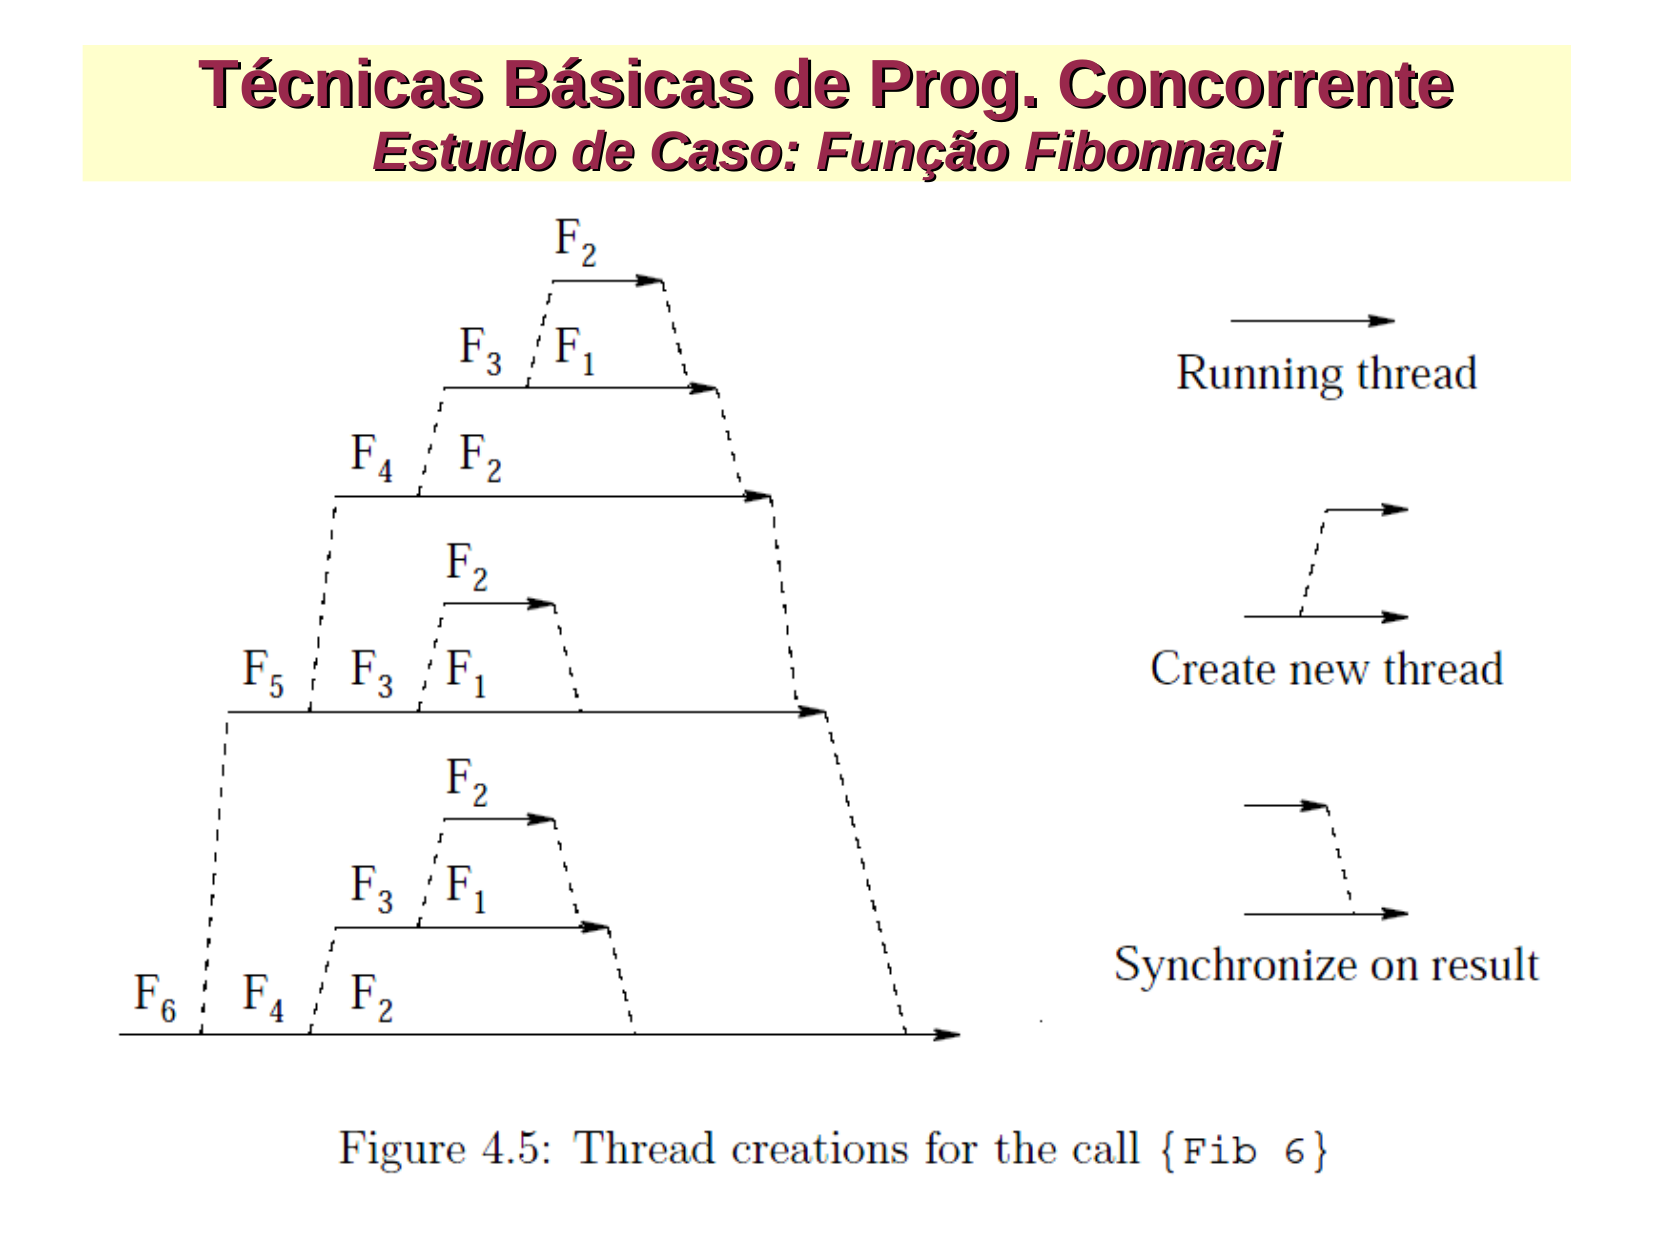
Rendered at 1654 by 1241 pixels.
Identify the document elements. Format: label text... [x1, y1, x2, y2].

picture [91, 206, 1565, 1200]
title Técnicas Básicas de Prog. Concorrente Estudo de Caso: Função Fibonnaci [82, 45, 1571, 182]
